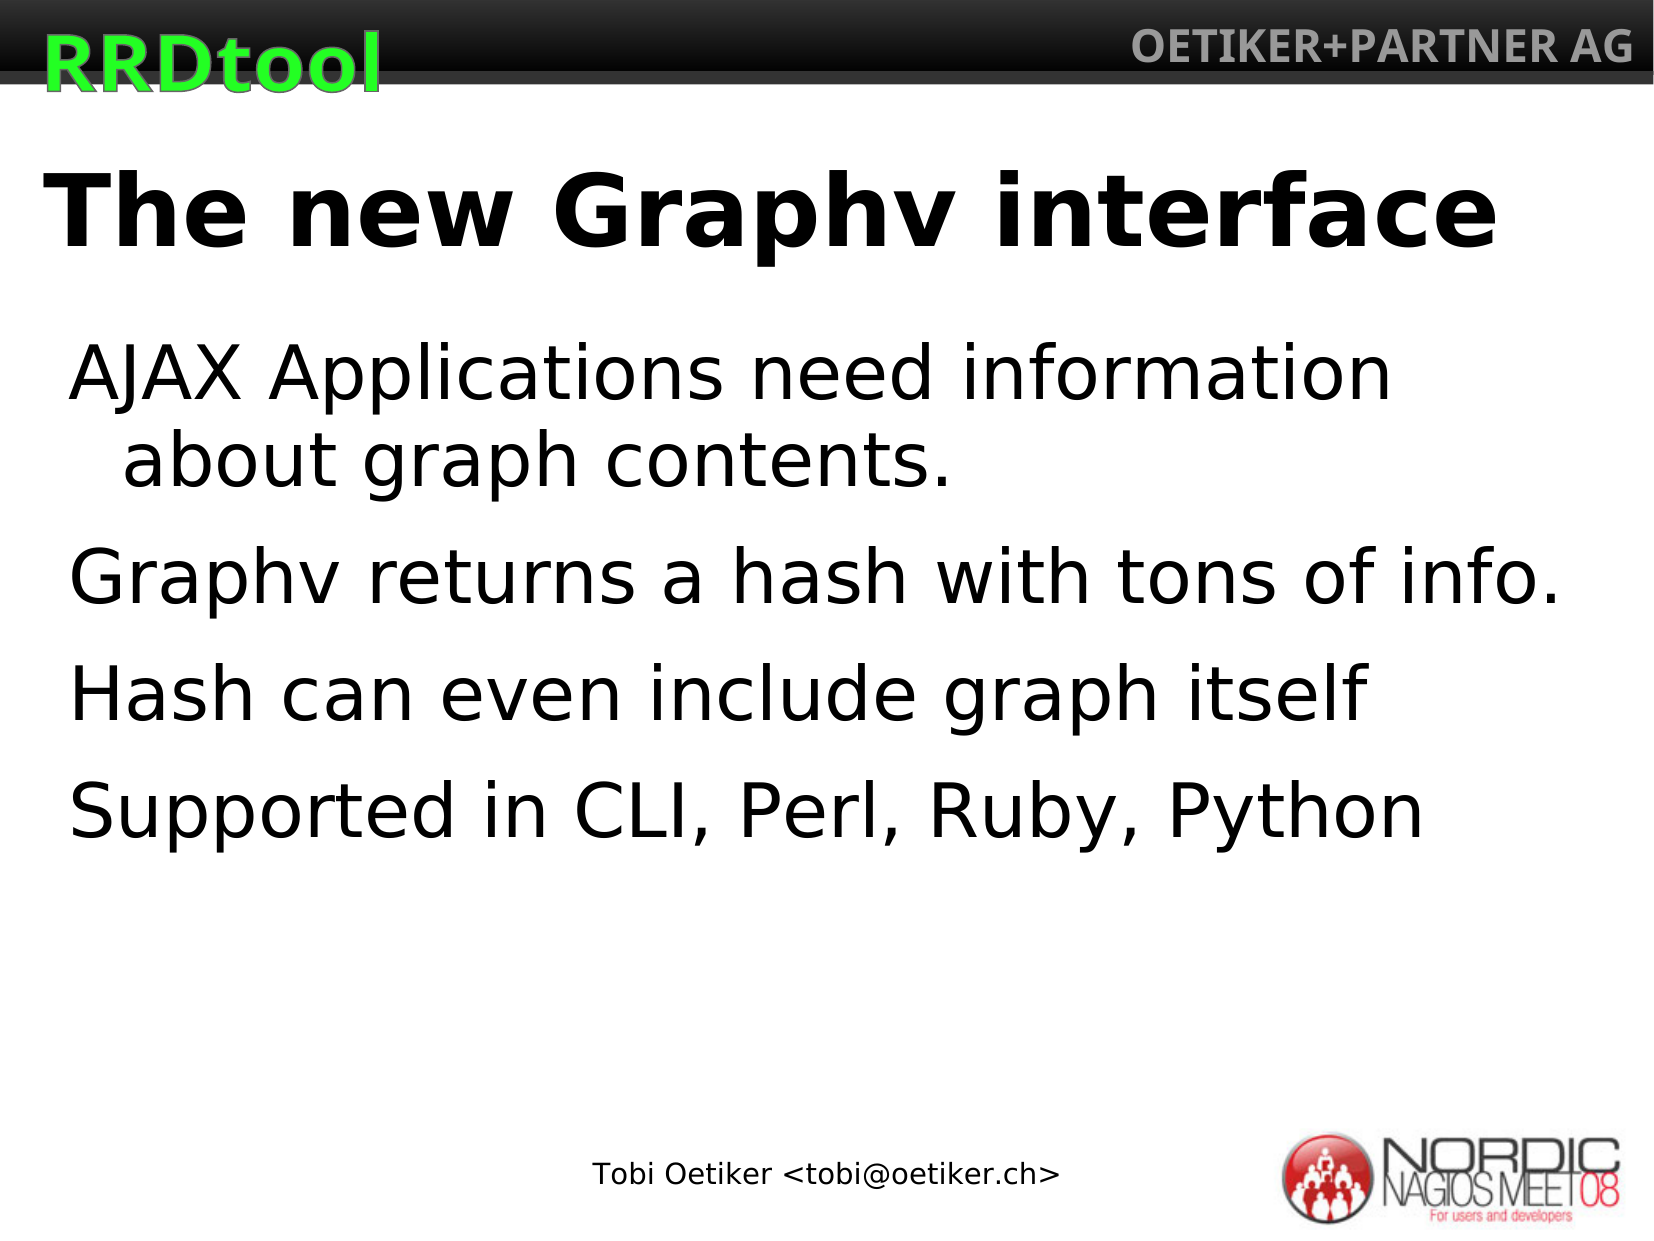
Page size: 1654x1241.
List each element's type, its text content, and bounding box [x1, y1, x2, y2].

list AJAX Applications need information about graph contents. Graphv returns a hash with tons of info. Hash can even include graph itself Supported in CLI, Perl, Ruby, Python [50, 329, 1571, 1084]
picture [1262, 1116, 1654, 1241]
title The new Graphv interface [43, 144, 1582, 280]
